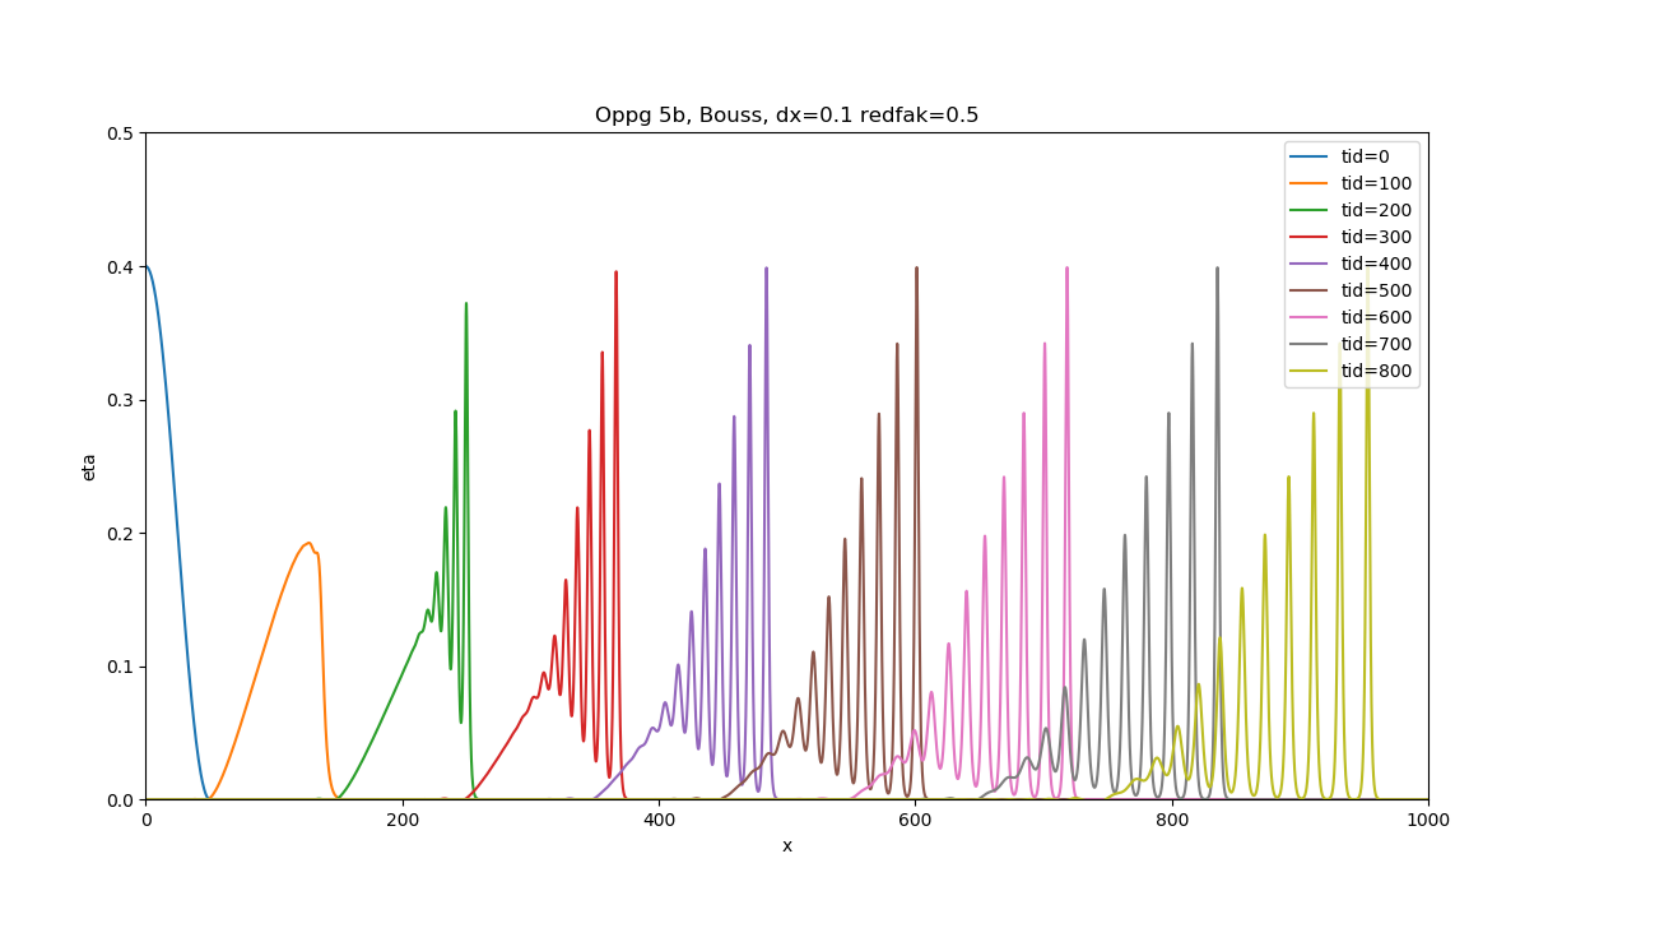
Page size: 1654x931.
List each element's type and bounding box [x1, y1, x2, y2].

picture [0, 29, 1594, 895]
